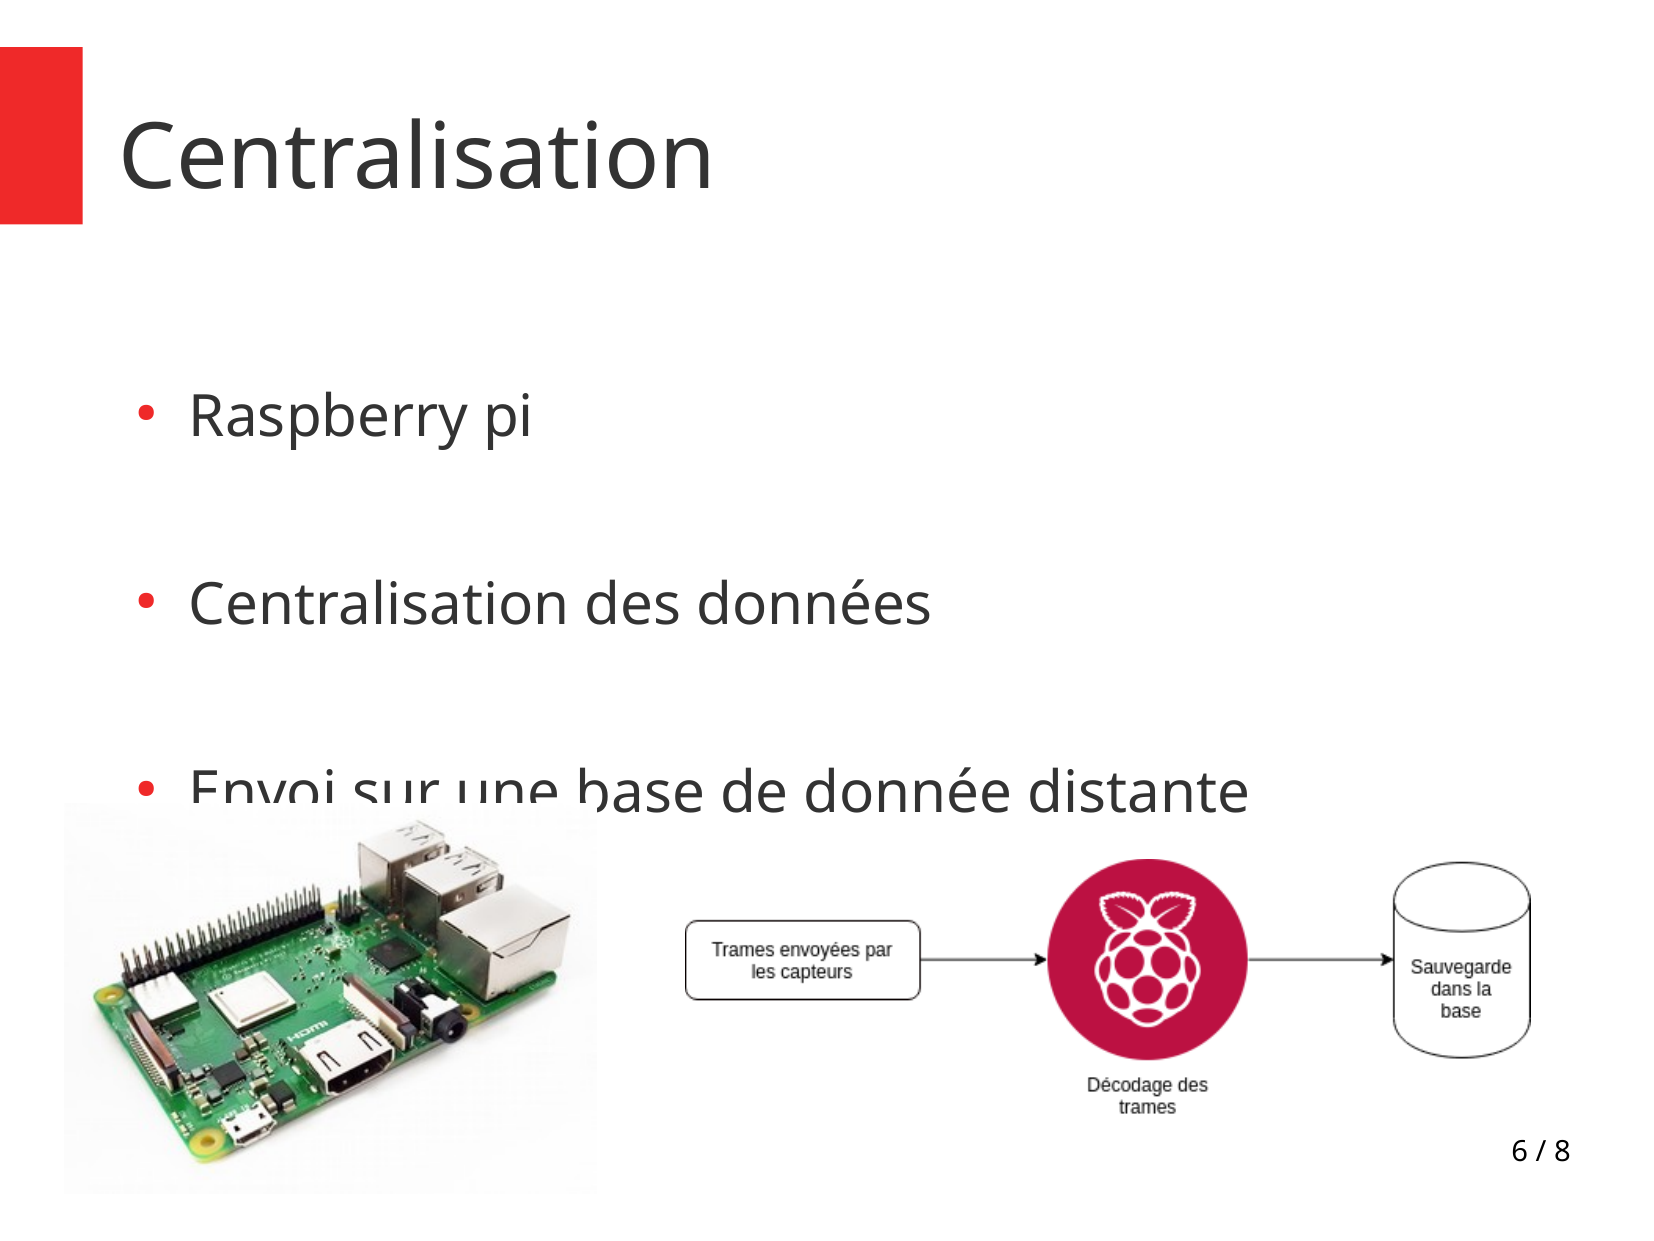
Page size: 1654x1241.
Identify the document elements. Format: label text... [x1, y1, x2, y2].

picture [685, 859, 1531, 1117]
title Centralisation [118, 49, 1571, 257]
picture [64, 803, 597, 1194]
list Raspberry pi Centralisation des données Envoi sur une base de donnée distante [118, 295, 1536, 1015]
